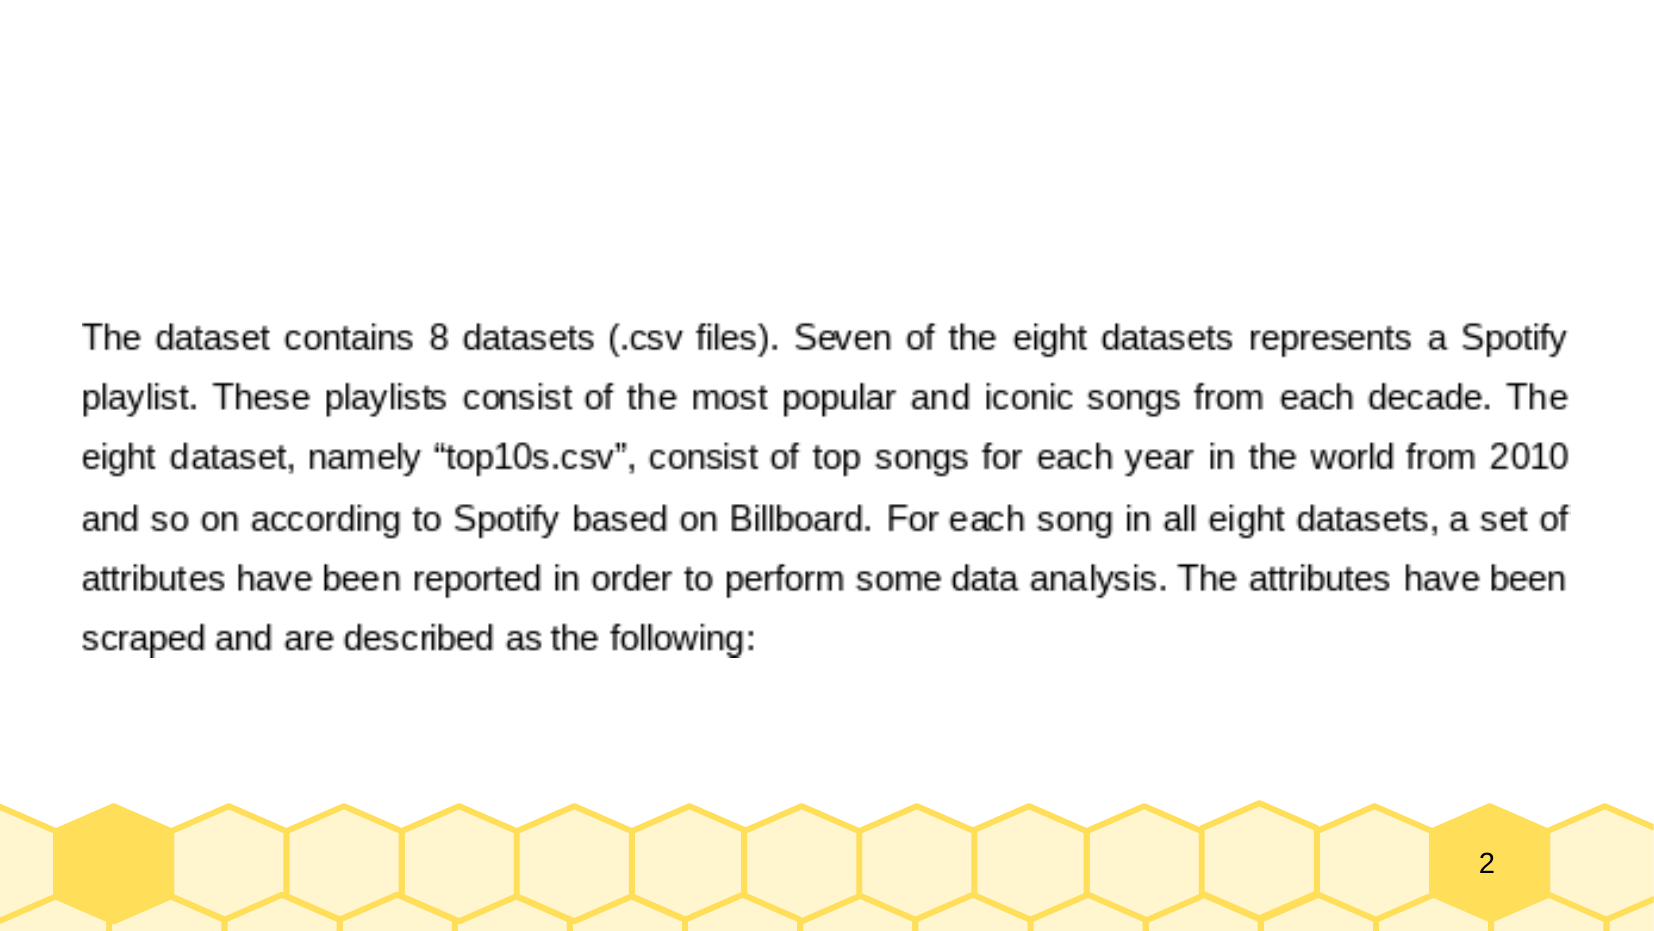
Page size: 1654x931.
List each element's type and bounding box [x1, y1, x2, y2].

picture [82, 317, 1571, 658]
